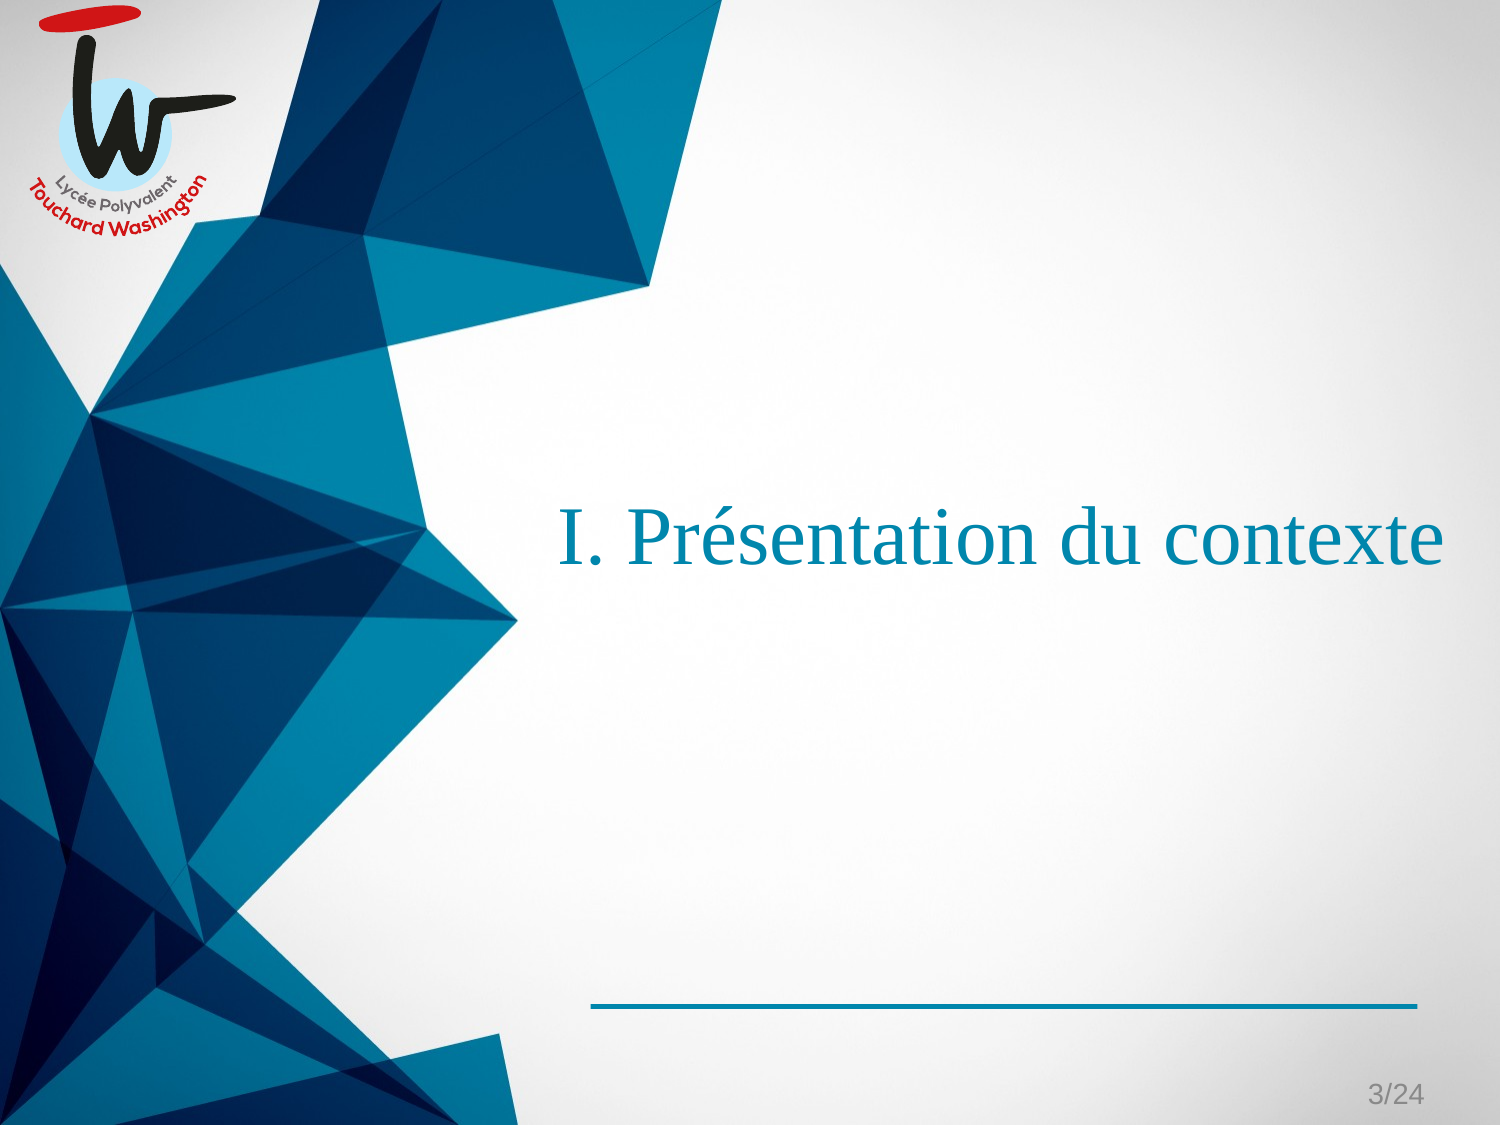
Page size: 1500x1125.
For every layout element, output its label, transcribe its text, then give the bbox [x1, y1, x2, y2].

title I. Présentation du contexte [301, 442, 1447, 631]
picture [0, 0, 1500, 1125]
